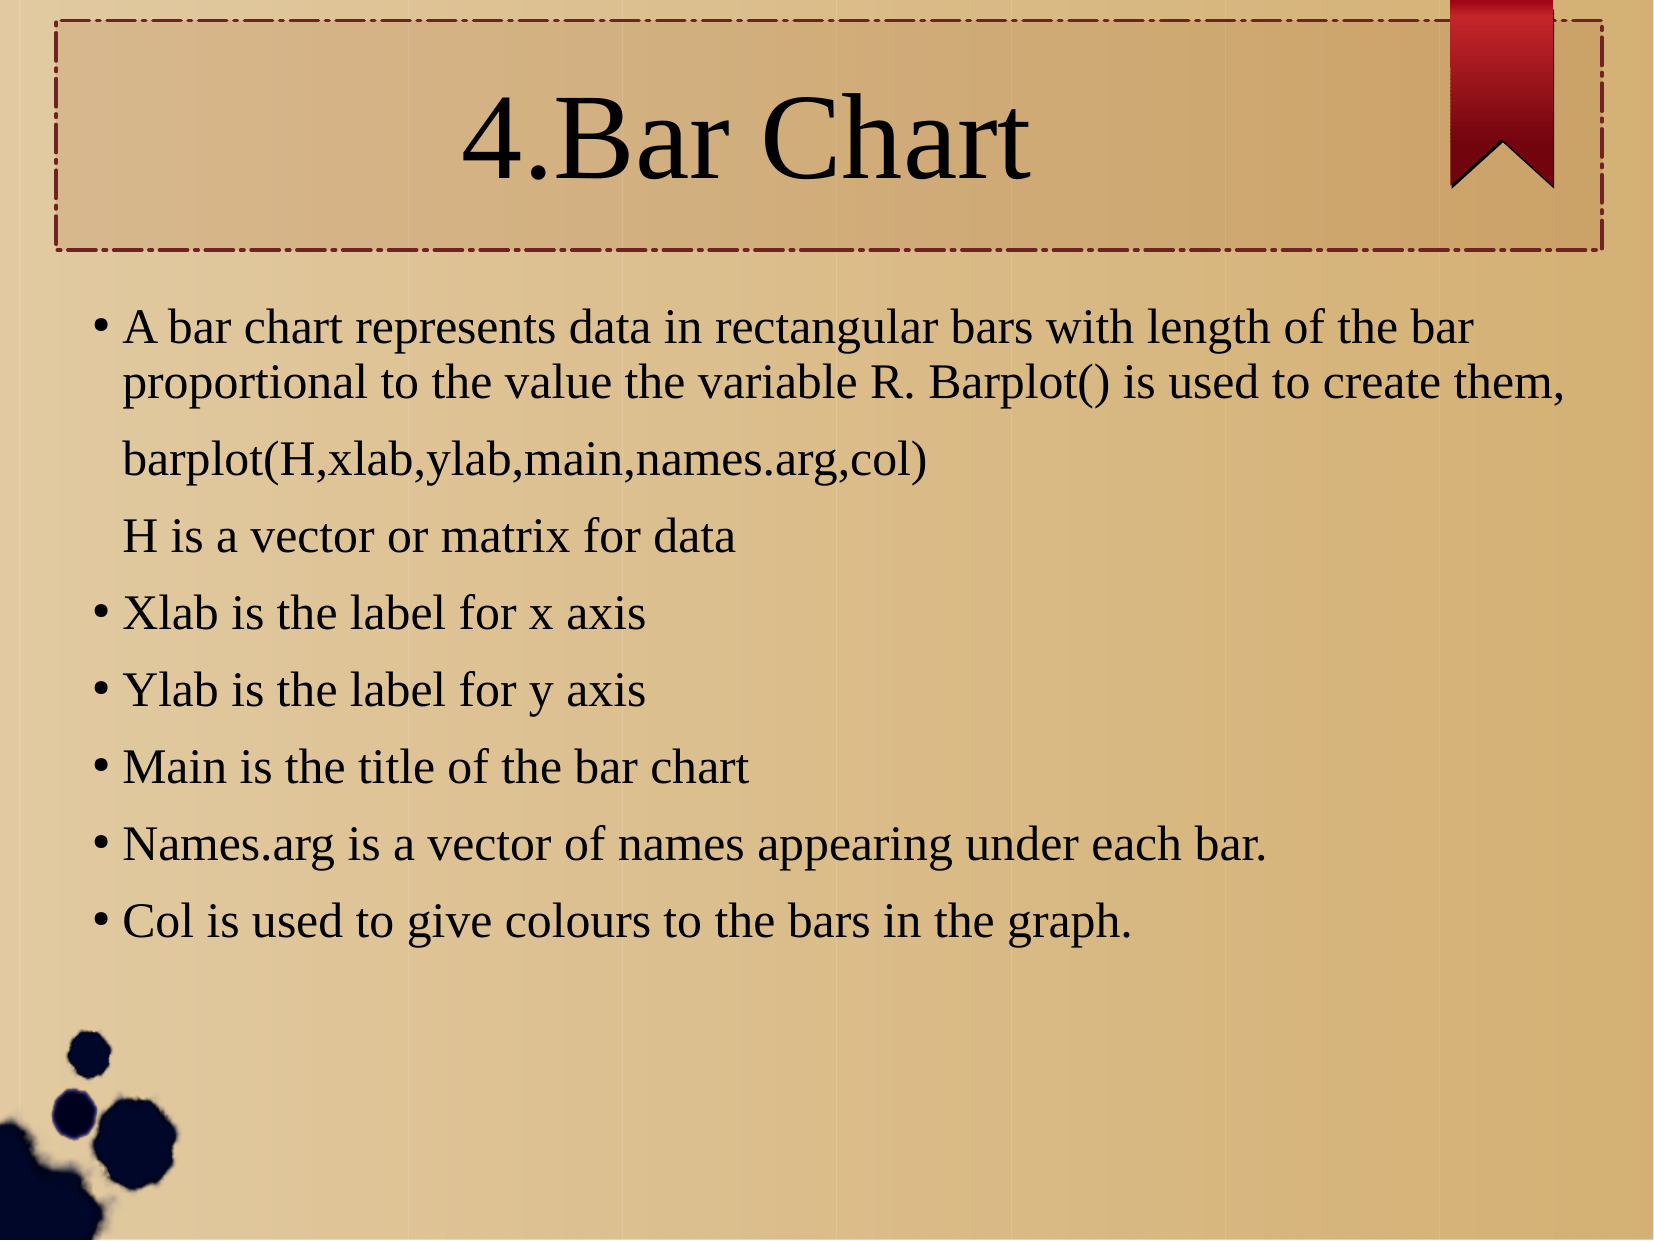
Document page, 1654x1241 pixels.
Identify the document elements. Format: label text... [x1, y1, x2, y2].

title 4.Bar Chart [82, 47, 1412, 229]
list A bar chart represents data in rectangular bars with length of the bar proportional to the value the variable R. Barplot() is used to create them, barplot(H,xlab,ylab,main,names.arg,col) H is a vector or matrix for data Xlab is the label for x axis Ylab is the label for y axis Main is the title of the bar chart Names.arg is a vector of names appearing under each bar. Col is used to give colours to the bars in the graph. [82, 299, 1571, 1019]
